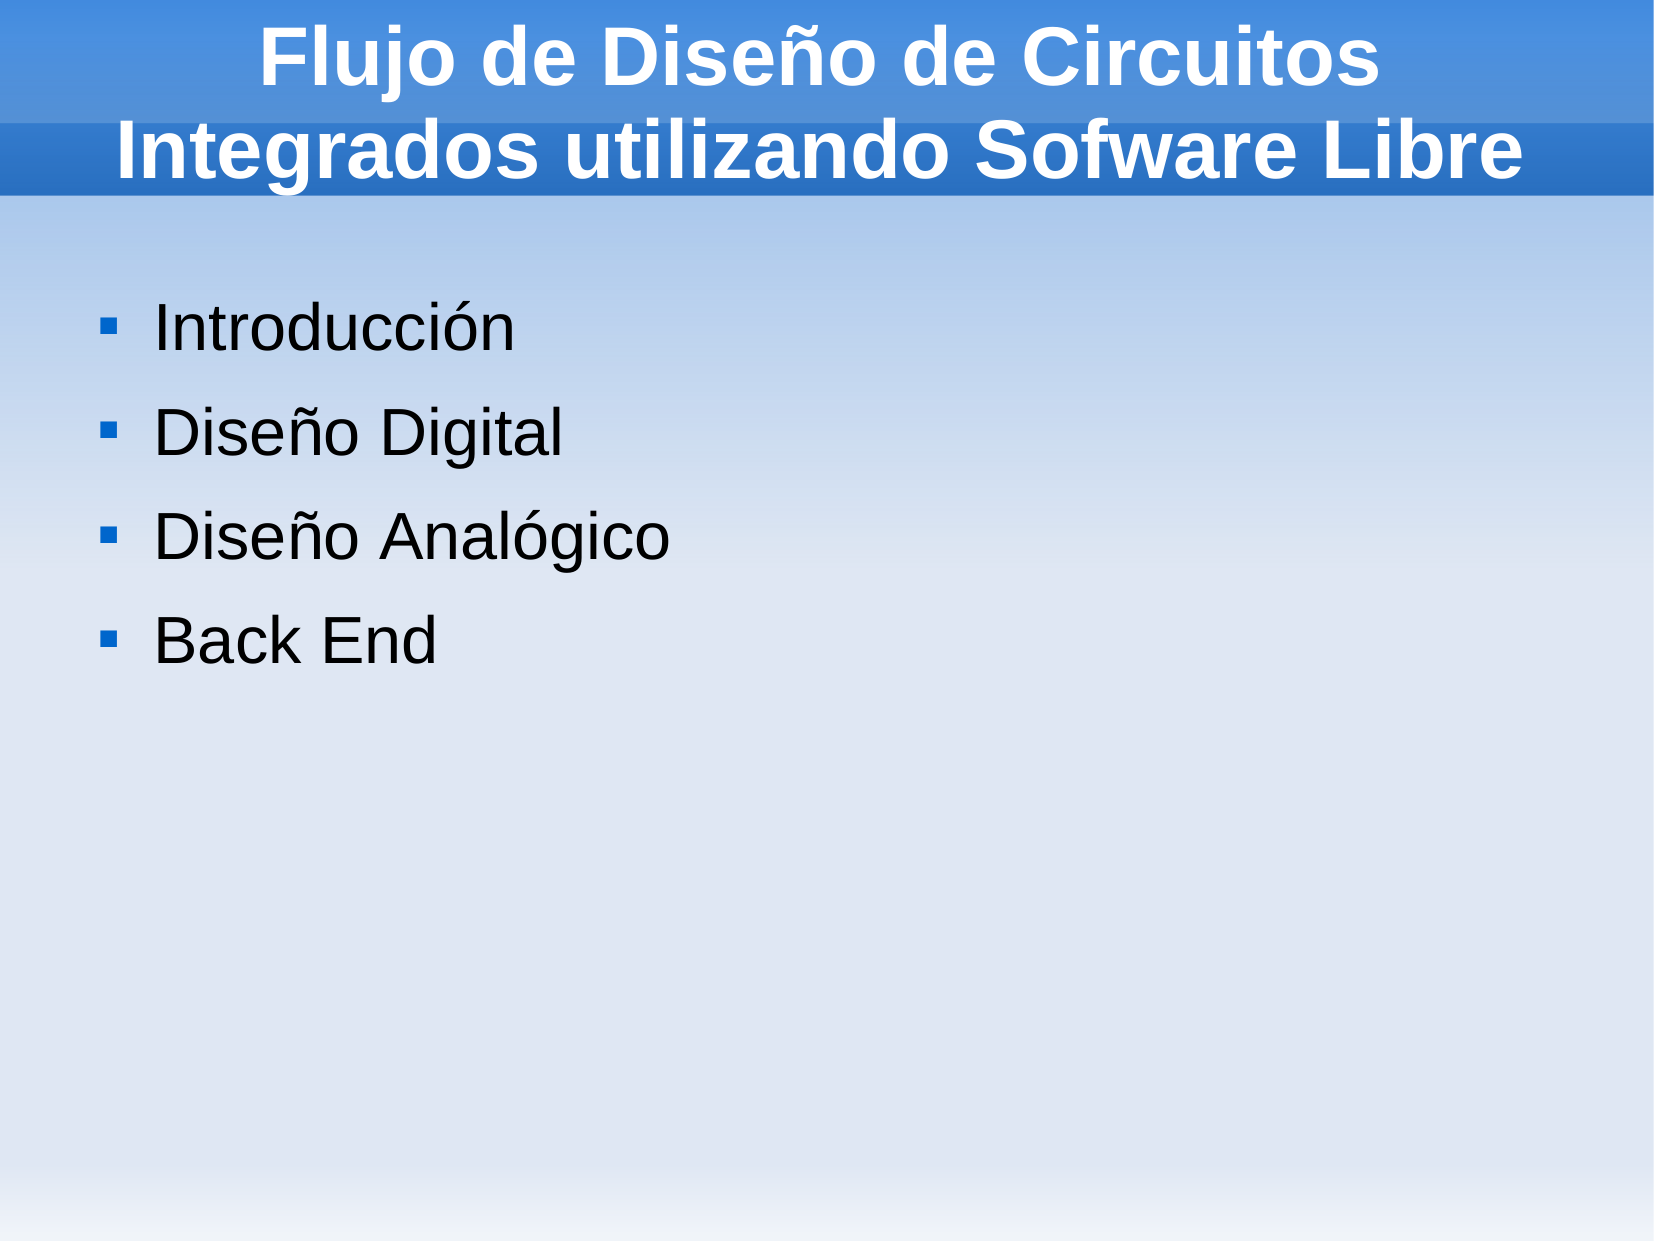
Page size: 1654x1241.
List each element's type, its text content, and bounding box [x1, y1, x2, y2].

list Introducción Diseño Digital Diseño Analógico Back End [82, 290, 1571, 1109]
picture [0, 0, 1654, 1241]
title Flujo de Diseño de Circuitos Integrados utilizando Sofware Libre [76, 0, 1565, 208]
